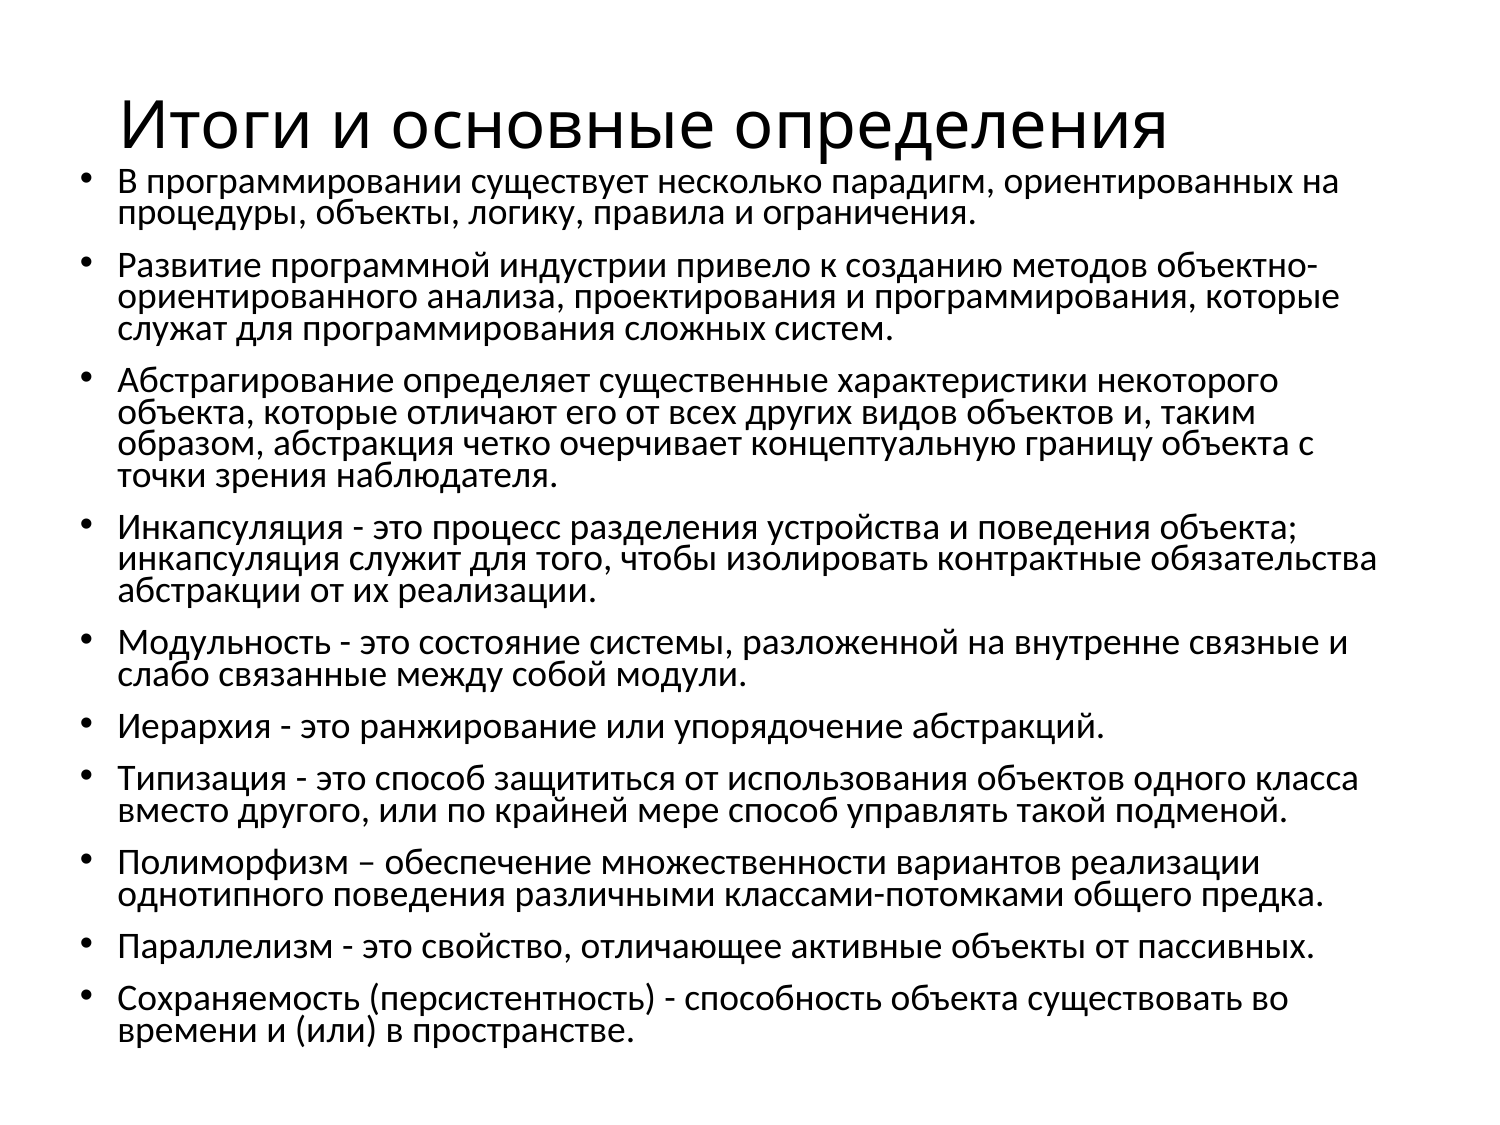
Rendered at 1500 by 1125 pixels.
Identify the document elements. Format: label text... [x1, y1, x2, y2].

title Итоги и основные определения [103, 59, 1397, 160]
list В программировании существует несколько парадигм, ориентированных на процедуры, объекты, логику, правила и ограничения. Развитие программной индустрии привело к созданию методов объектно-ориентированного анализа, проектирования и программирования, которые служат для программирования сложных систем. Абстрагирование определяет существенные характеристики некоторого объекта, которые отличают его от всех других видов объектов и, таким образом, абстракция четко очерчивает концептуальную границу объекта с точки зрения наблюдателя. Инкапсуляция - это процесс разделения устройства и поведения объекта; инкапсуляция служит для того, чтобы изолировать контрактные обязательства абстракции от их реализации. Модульность - это состояние системы, разложенной на внутренне связные и слабо связанные между собой модули. Иерархия - это ранжирование или упорядочение абстракций. Типизация - это способ защититься от использования объектов одного класса вместо другого, или по крайней мере способ управлять такой подменой. Полиморфизм – обеспечение множественности вариантов реализации однотипного поведения различными классами-потомками общего предка. Параллелизм - это свойство, отличающее активные объекты от пассивных. Сохраняемость (персистентность) - способность объекта существовать во времени и (или) в пространстве. [64, 160, 1415, 1094]
